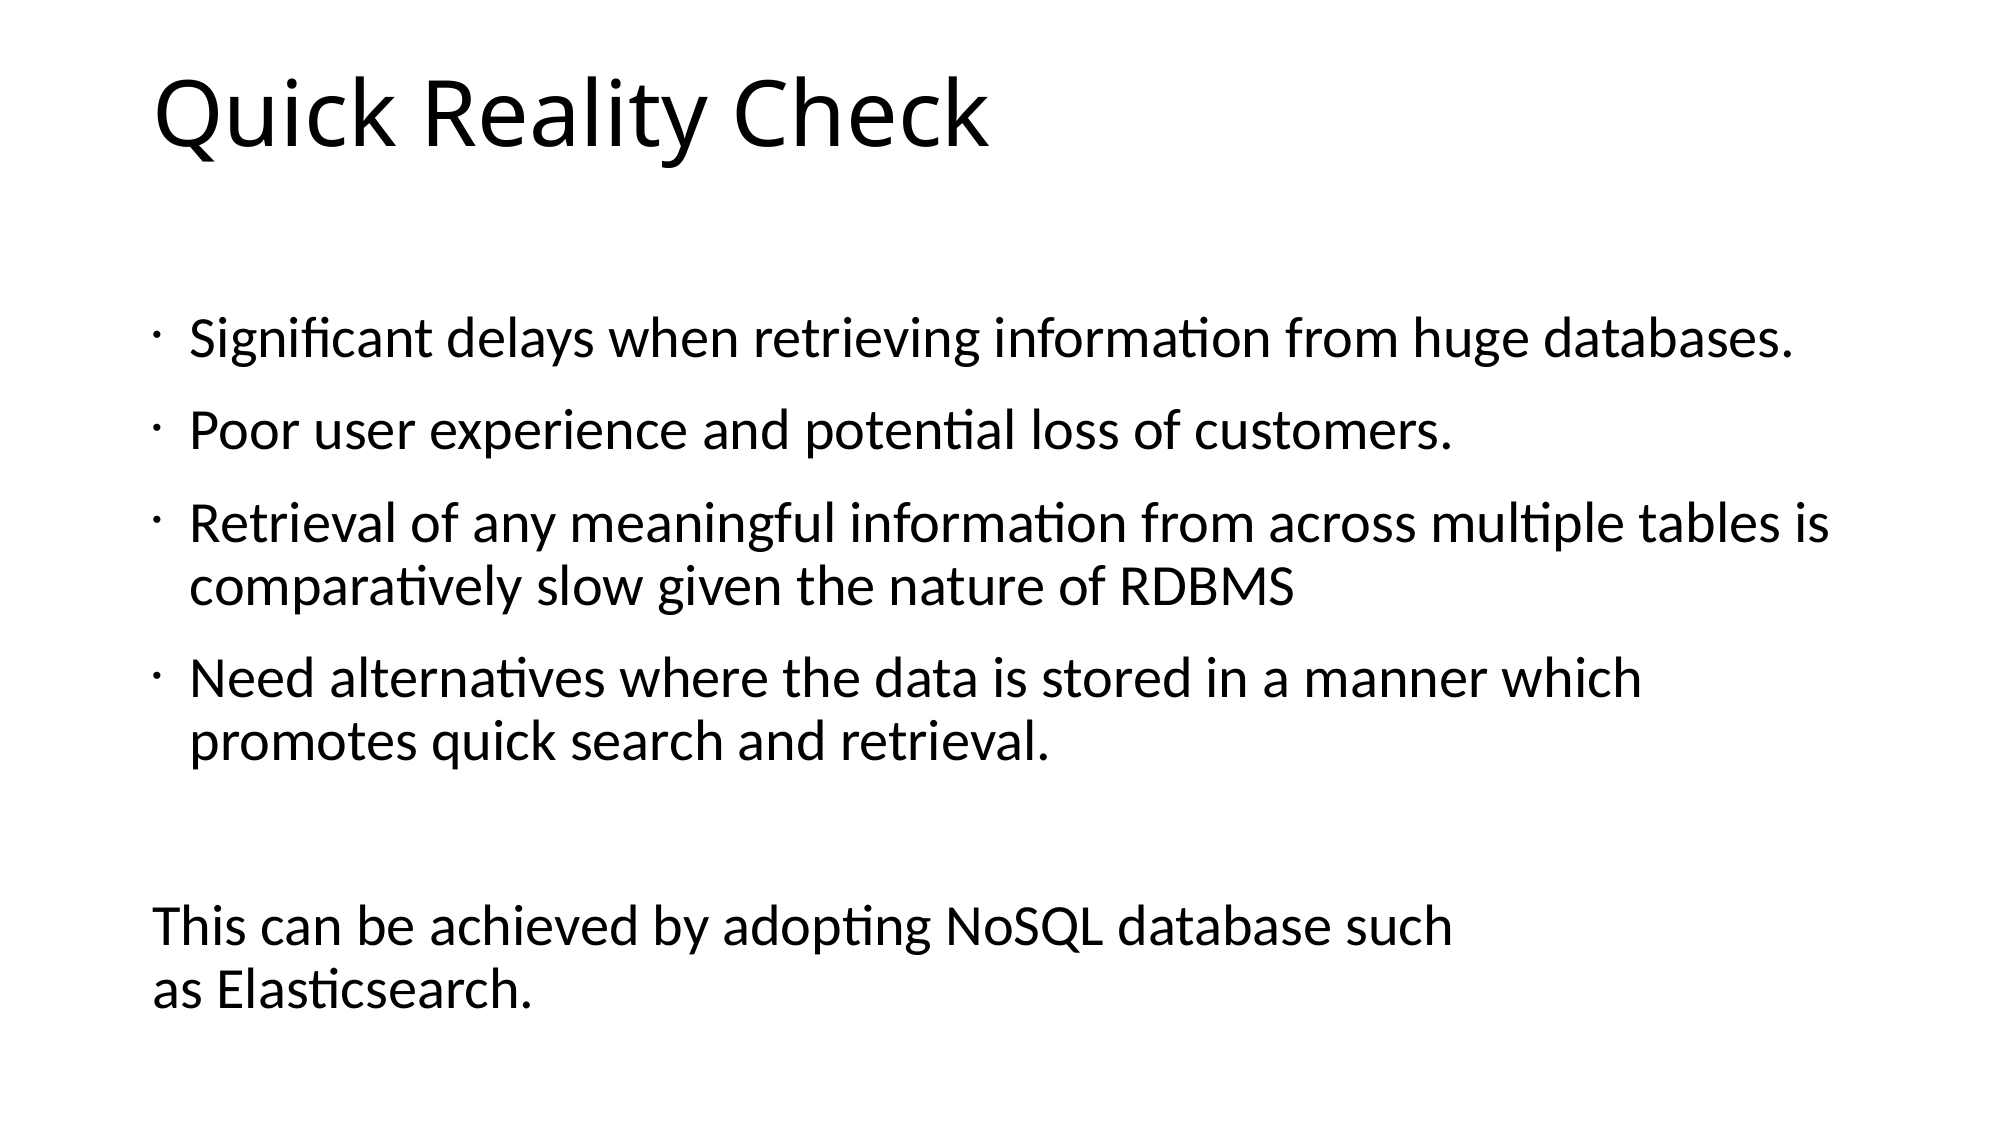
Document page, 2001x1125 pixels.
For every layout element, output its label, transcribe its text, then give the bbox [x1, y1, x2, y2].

title Quick Reality Check [137, 59, 1863, 278]
list Significant delays when retrieving information from huge databases. Poor user experience and potential loss of customers. Retrieval of any meaningful information from across multiple tables is comparatively slow given the nature of RDBMS Need alternatives where the data is stored in a manner which promotes quick search and retrieval. This can be achieved by adopting NoSQL database such as Elasticsearch. [137, 299, 1863, 1014]
